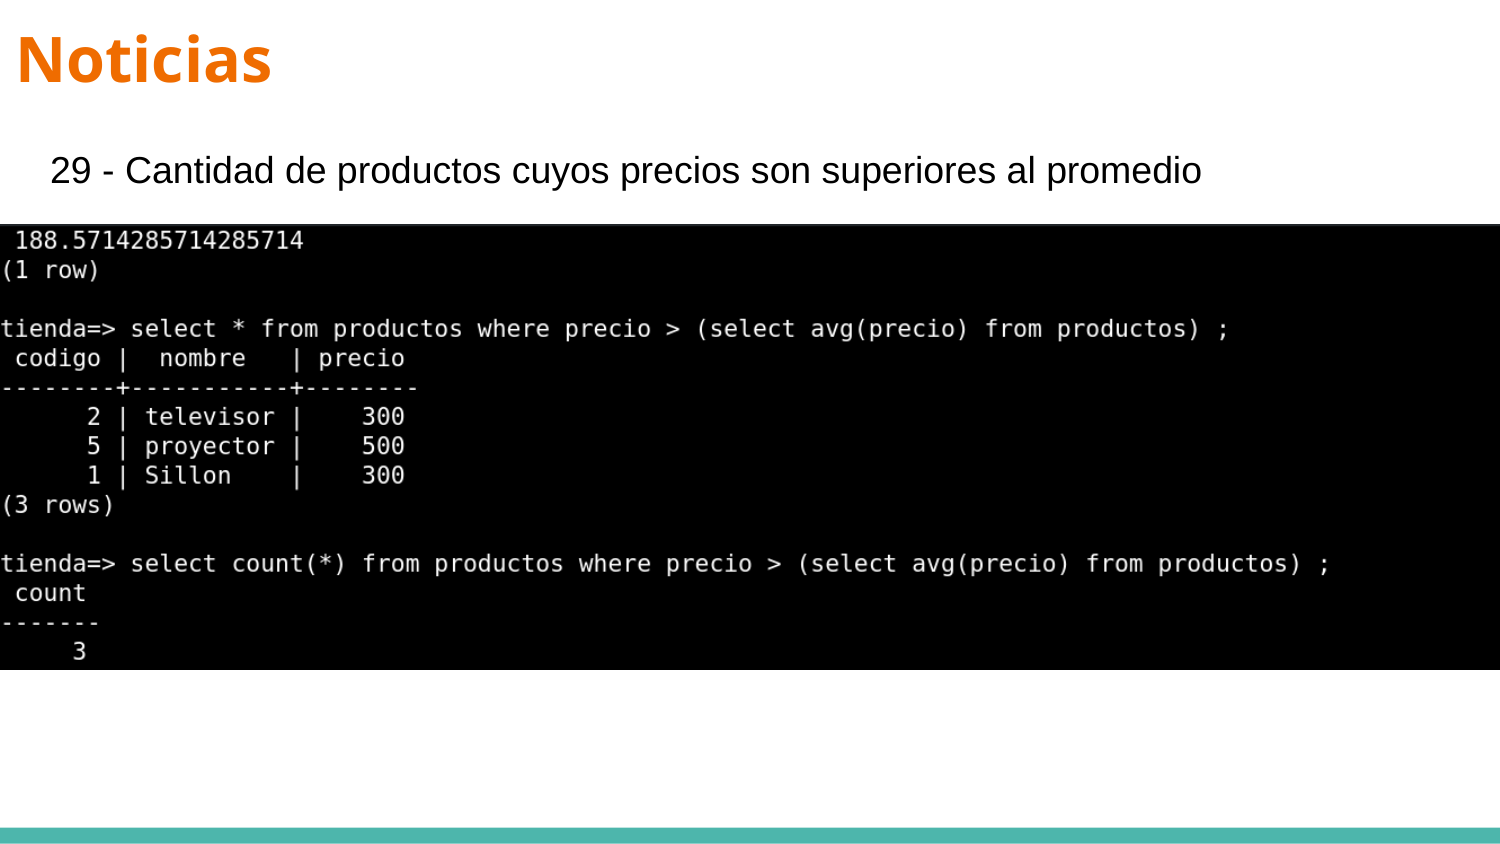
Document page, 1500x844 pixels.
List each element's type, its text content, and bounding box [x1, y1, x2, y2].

text_box 29 - Cantidad de productos cuyos precios son superiores al promedio [35, 141, 1394, 224]
picture [0, 224, 1500, 670]
title Noticias [0, 0, 1398, 116]
